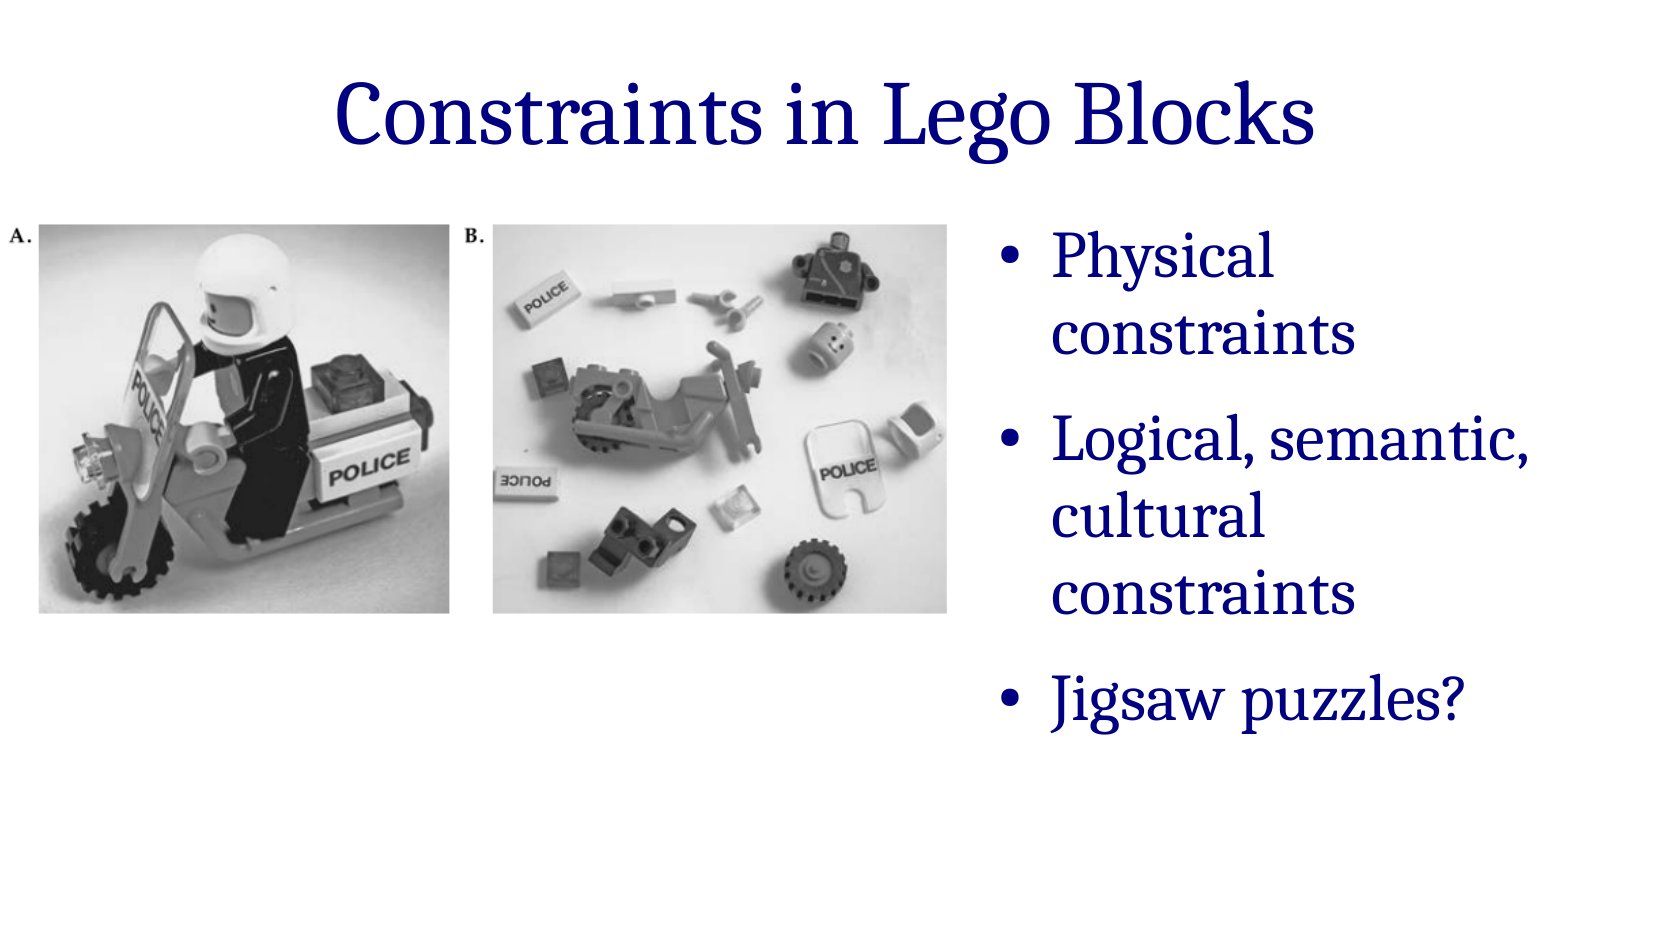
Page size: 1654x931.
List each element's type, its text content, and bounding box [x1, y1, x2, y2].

picture [5, 211, 962, 626]
list Physical constraints Logical, semantic, cultural constraints Jigsaw puzzles? [980, 217, 1572, 758]
title Constraints in Lego Blocks [82, 37, 1571, 193]
